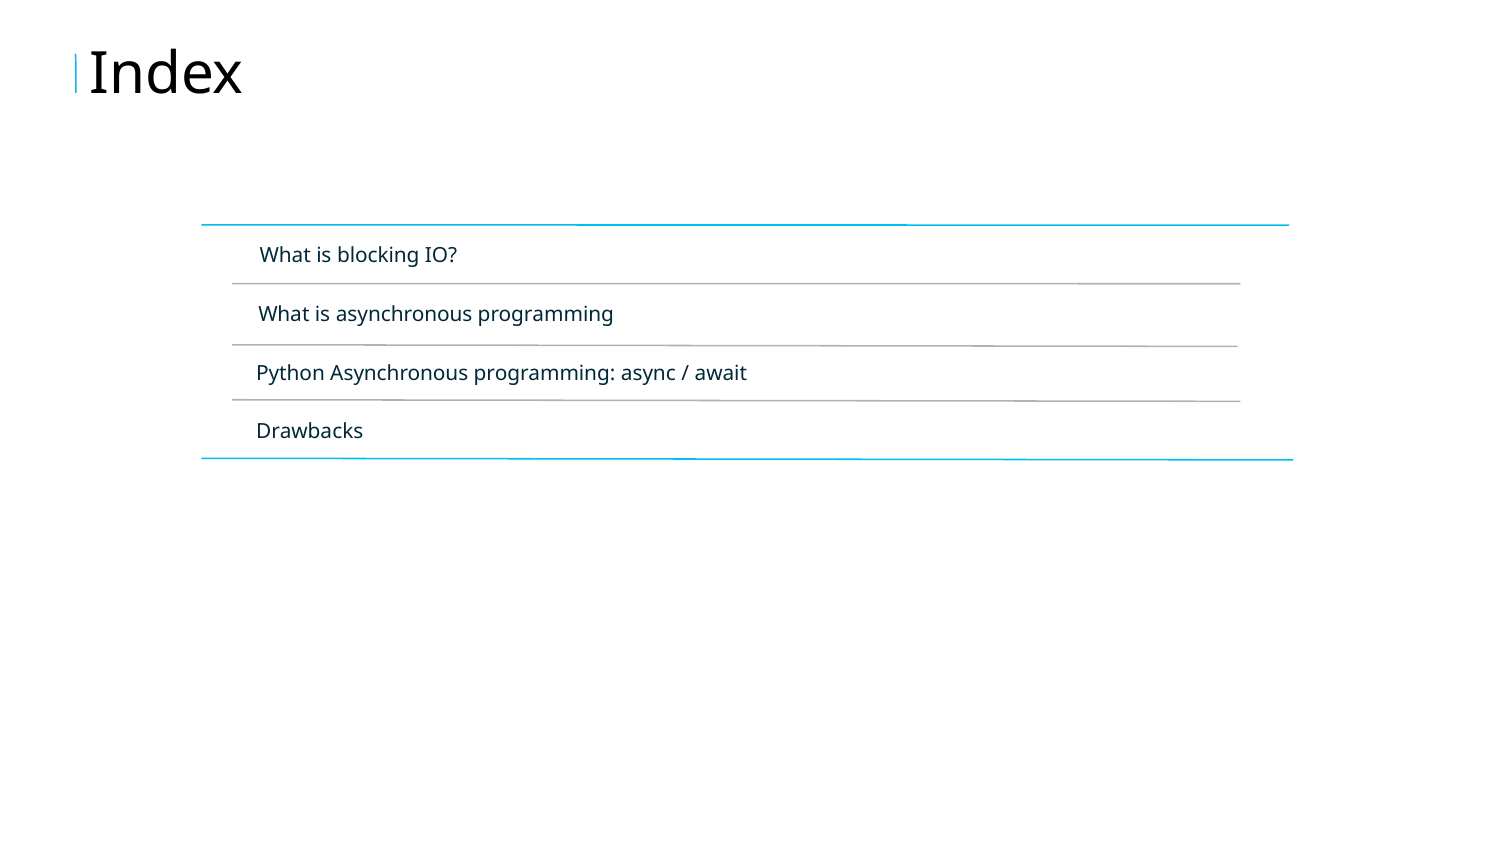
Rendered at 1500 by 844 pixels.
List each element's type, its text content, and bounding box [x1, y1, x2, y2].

text_box Drawbacks [241, 390, 1165, 448]
text_box Python Asynchronous programming: async / await [241, 331, 1165, 389]
text_box What is blocking IO? [244, 214, 1168, 272]
text_box What is asynchronous programming [243, 273, 1167, 331]
title Index [74, 0, 1425, 141]
